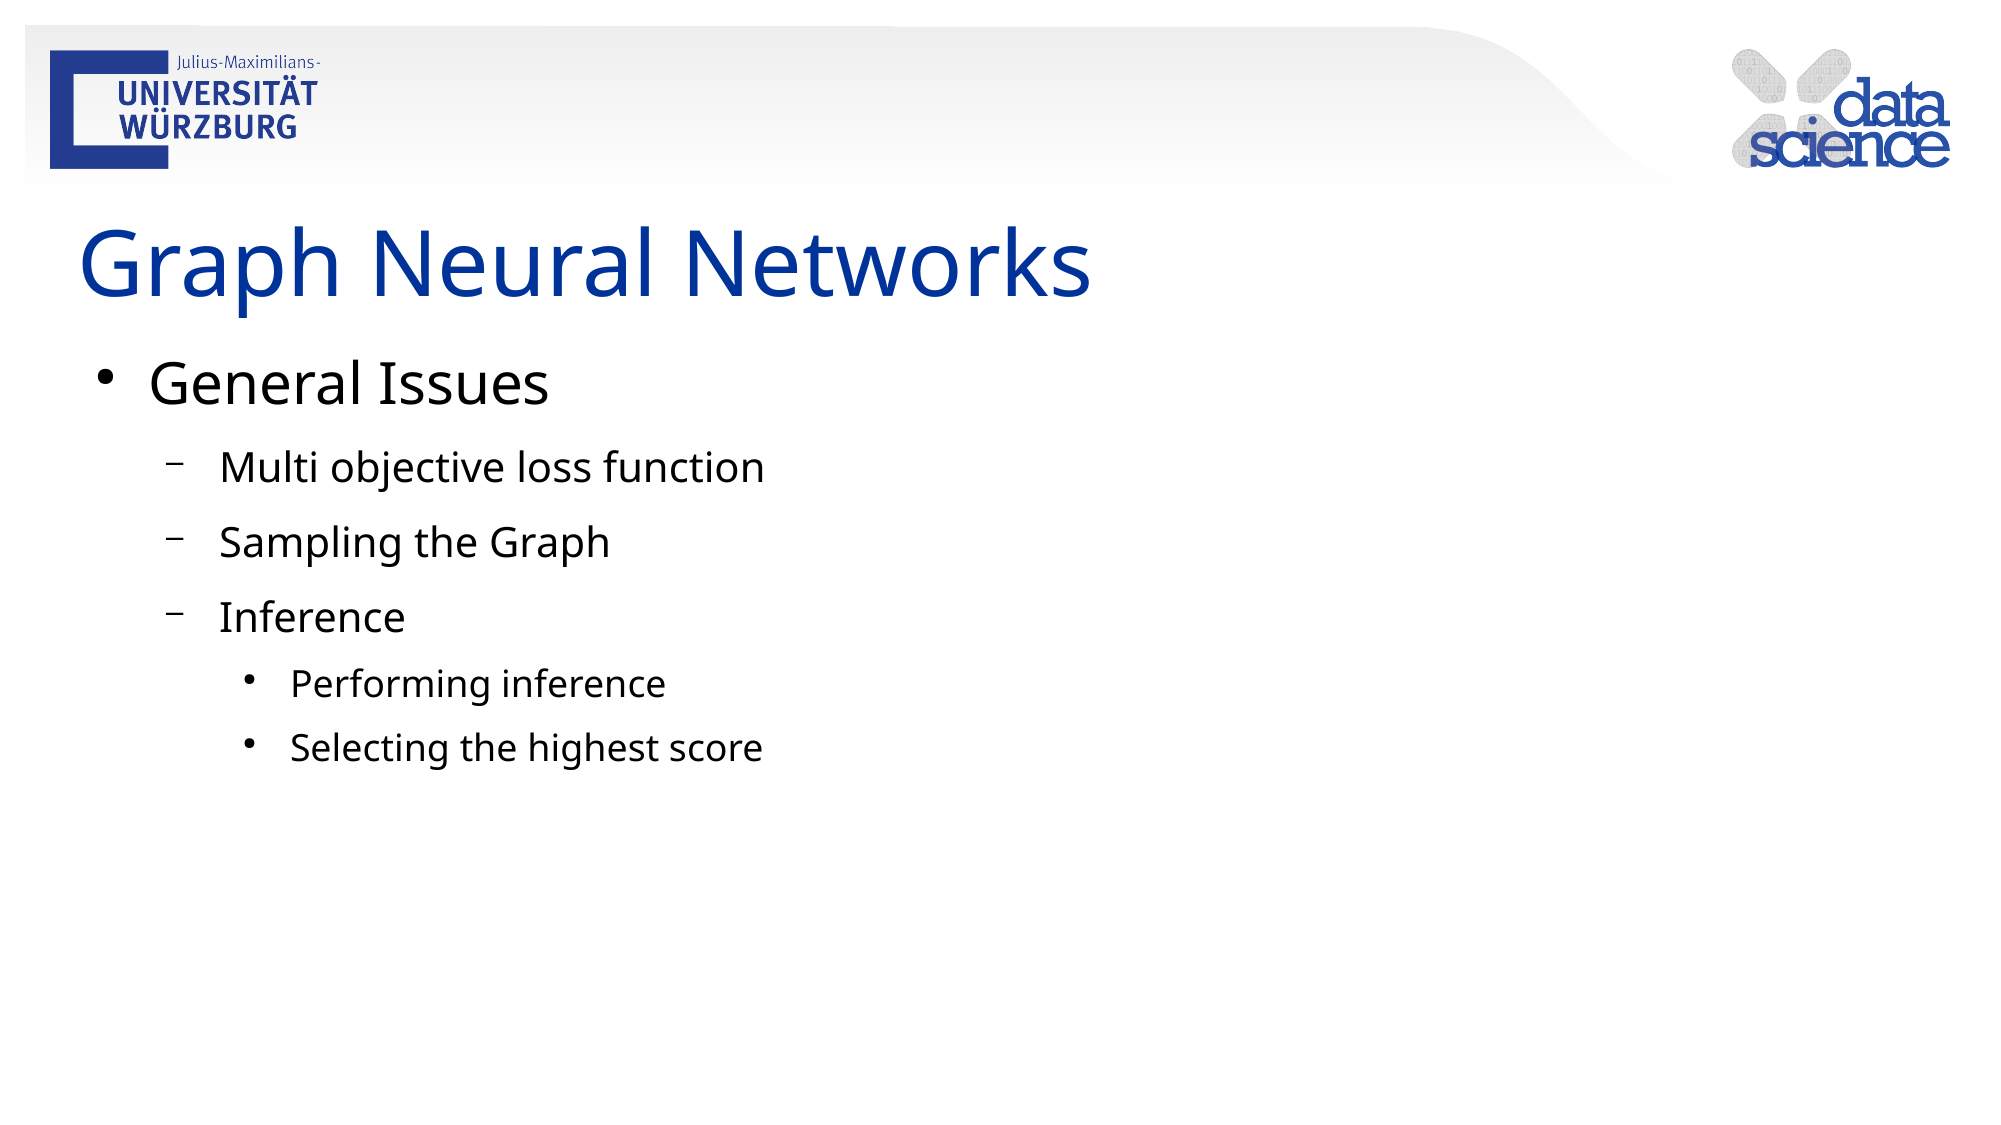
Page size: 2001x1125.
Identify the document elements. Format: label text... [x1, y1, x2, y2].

picture [50, 50, 321, 169]
picture [1732, 49, 1950, 168]
list General Issues Multi objective loss function Sampling the Graph Inference Performing inference Selecting the highest score [77, 347, 1901, 1014]
title Graph Neural Networks [77, 198, 1901, 324]
